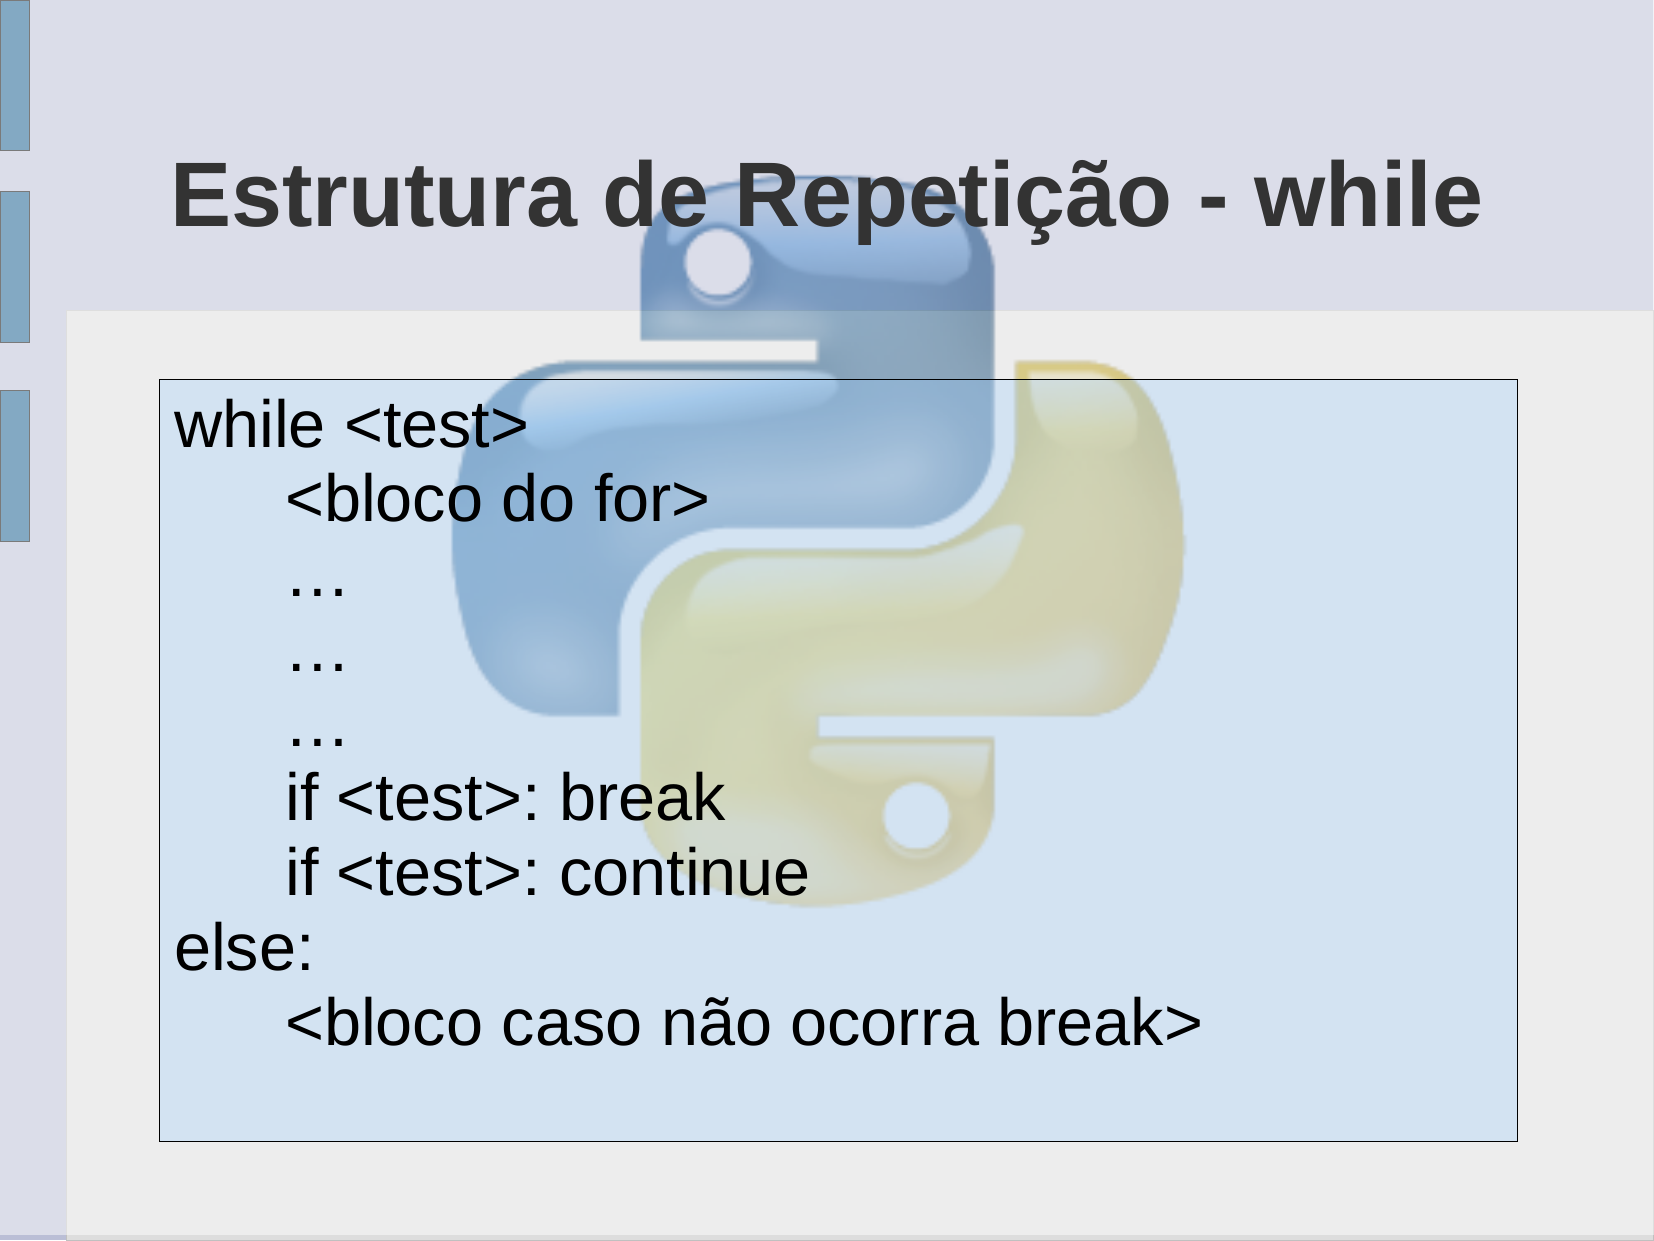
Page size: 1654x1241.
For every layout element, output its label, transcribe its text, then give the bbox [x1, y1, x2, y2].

title Estrutura de Repetição - while [121, 91, 1534, 299]
picture [0, 0, 1654, 1235]
text_box while <test> <bloco do for> … … … if <test>: break if <test>: continue else: <bloco caso não ocorra break> [159, 379, 1518, 1142]
